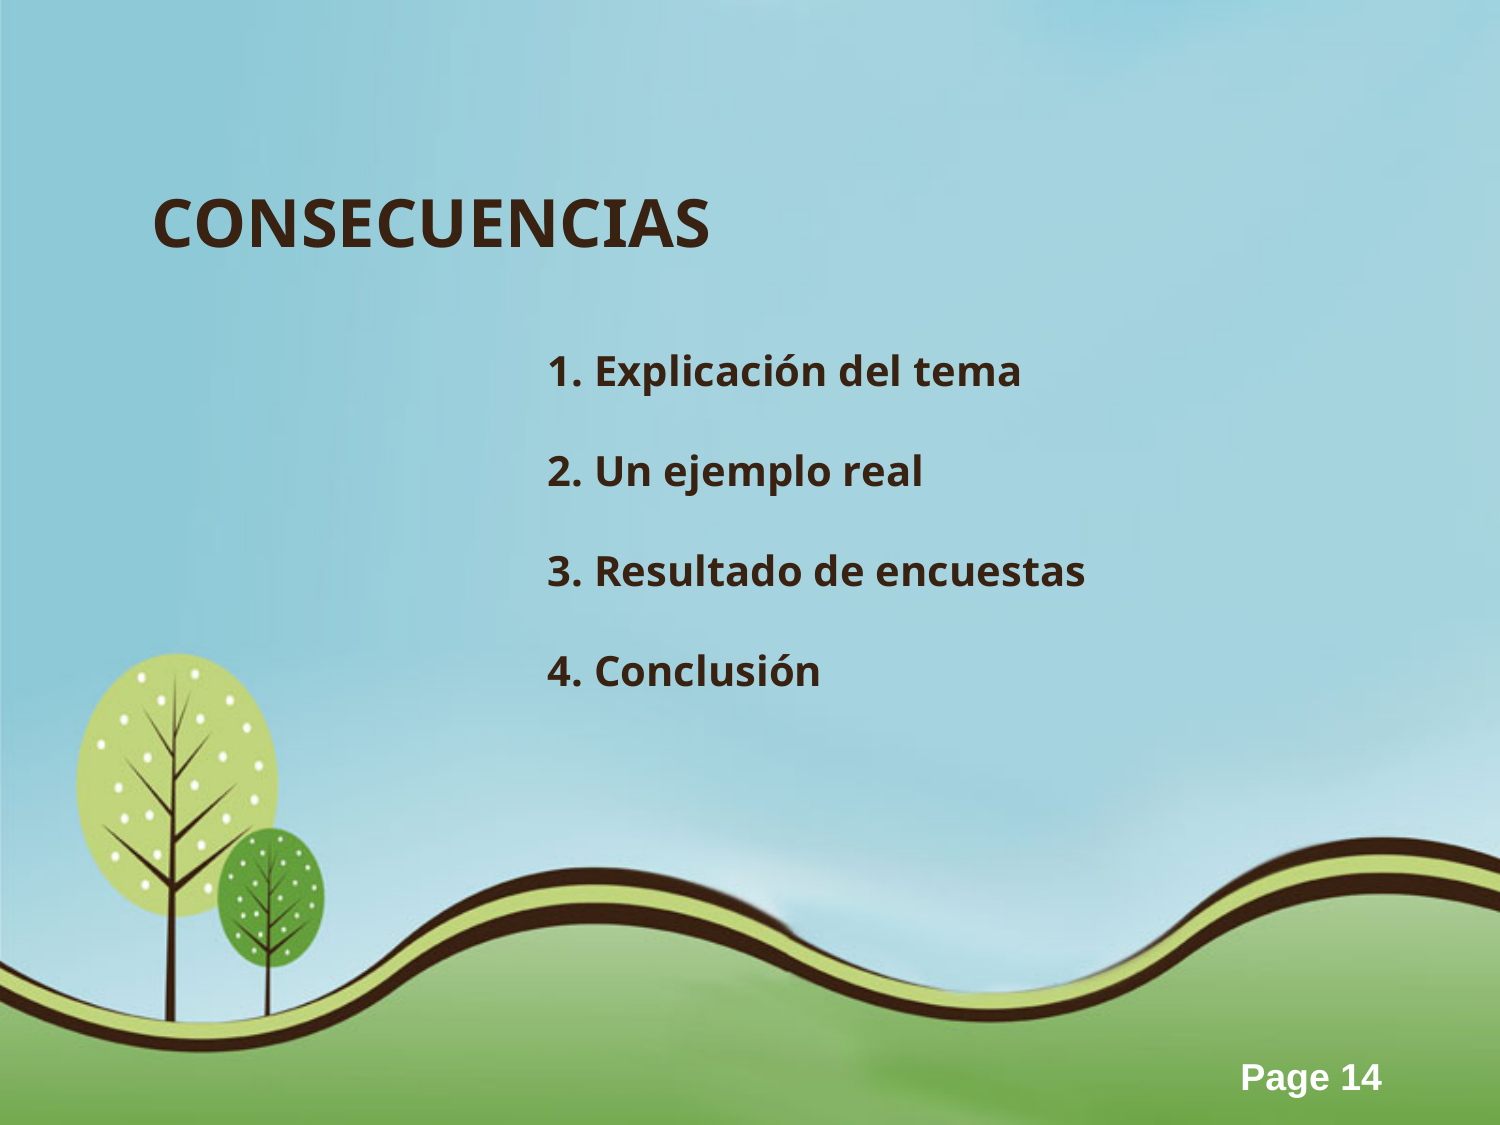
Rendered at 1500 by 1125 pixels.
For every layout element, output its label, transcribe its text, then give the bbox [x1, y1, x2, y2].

picture [0, 0, 1500, 1125]
text_box 1. Explicación del tema 2. Un ejemplo real 3. Resultado de encuestas 4. Conclusión [517, 314, 1366, 811]
text_box CONSECUENCIAS [136, 173, 727, 269]
